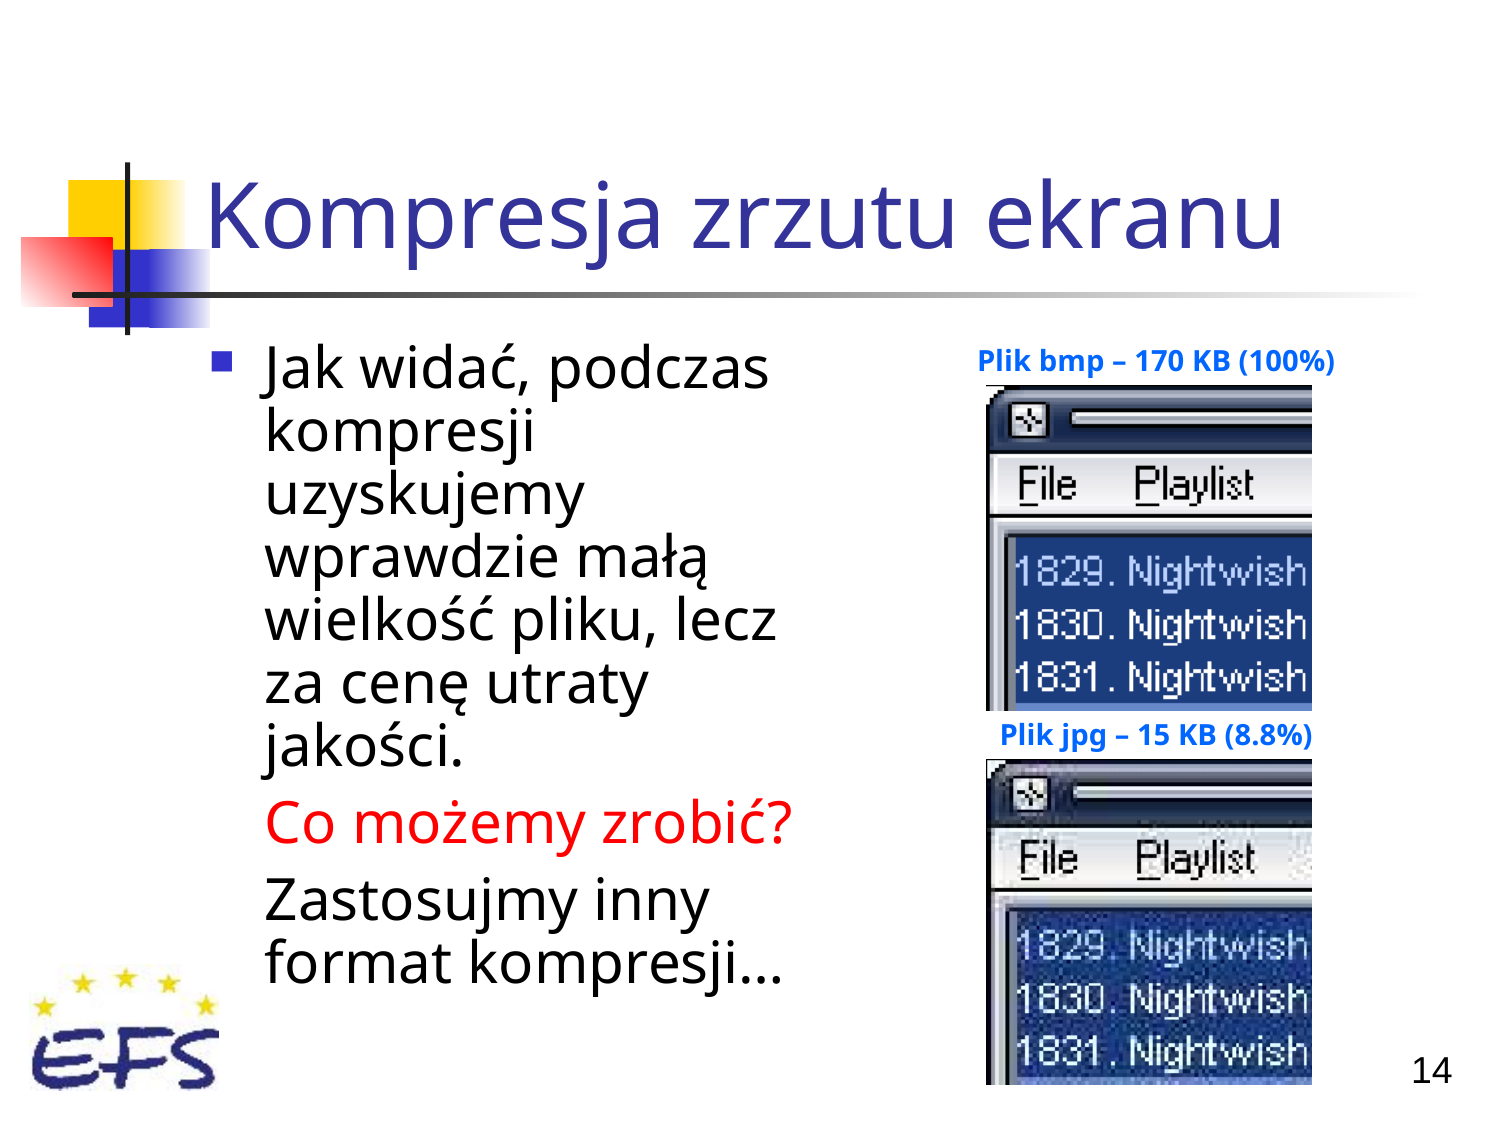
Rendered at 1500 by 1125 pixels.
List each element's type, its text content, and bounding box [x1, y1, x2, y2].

list Jak widać, podczas kompresji uzyskujemy wprawdzie małą wielkość pliku, lecz za cenę utraty jakości. Co możemy zrobić? Zastosujmy inny format kompresji… [193, 331, 820, 1007]
text_box Plik jpg – 15 KB (8.8%) [879, 708, 1434, 760]
title Kompresja zrzutu ekranu [188, 35, 1468, 276]
picture [986, 759, 1312, 1085]
picture [986, 385, 1312, 711]
text_box Plik bmp – 170 KB (100%) [879, 334, 1434, 386]
picture [29, 964, 219, 1091]
